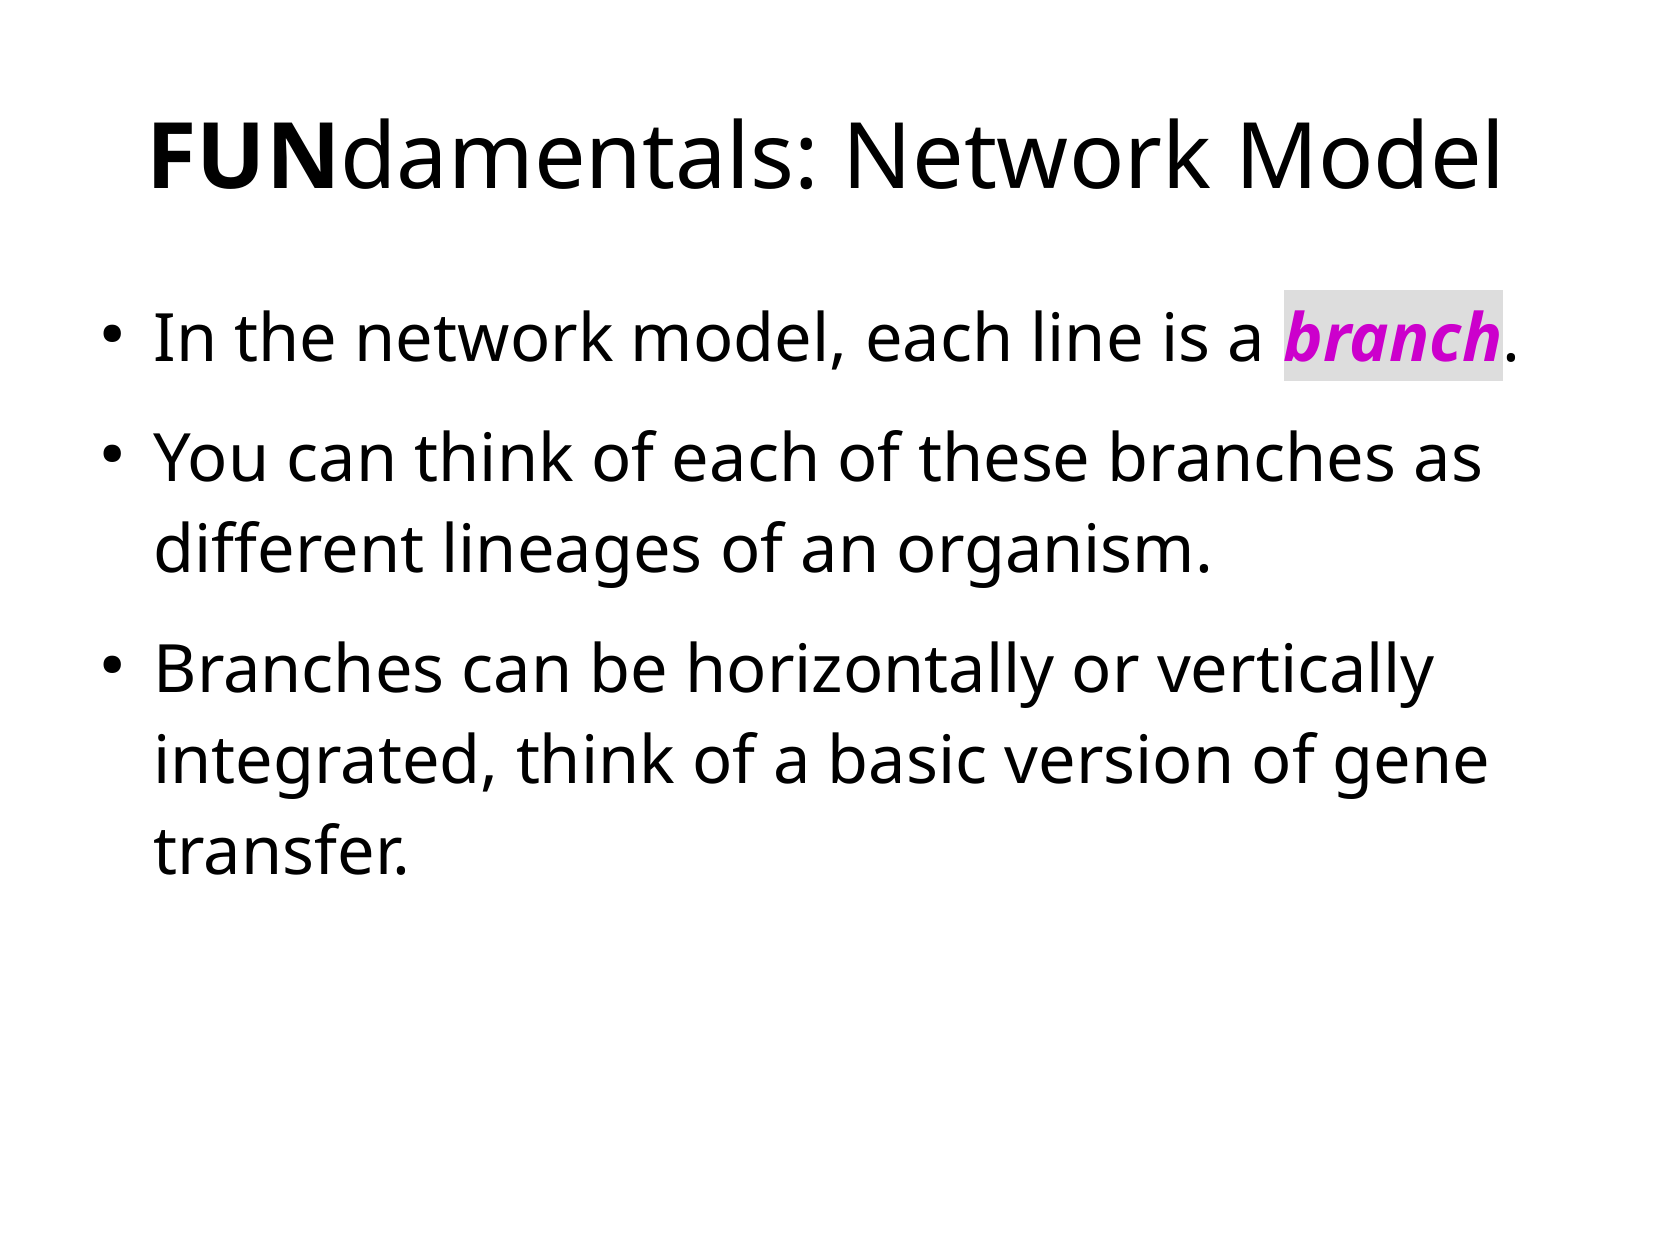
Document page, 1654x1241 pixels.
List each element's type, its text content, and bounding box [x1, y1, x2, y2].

title FUNdamentals: Network Model [82, 49, 1571, 257]
list In the network model, each line is a branch. You can think of each of these branches as different lineages of an organism. Branches can be horizontally or vertically integrated, think of a basic version of gene transfer. [82, 290, 1571, 1010]
